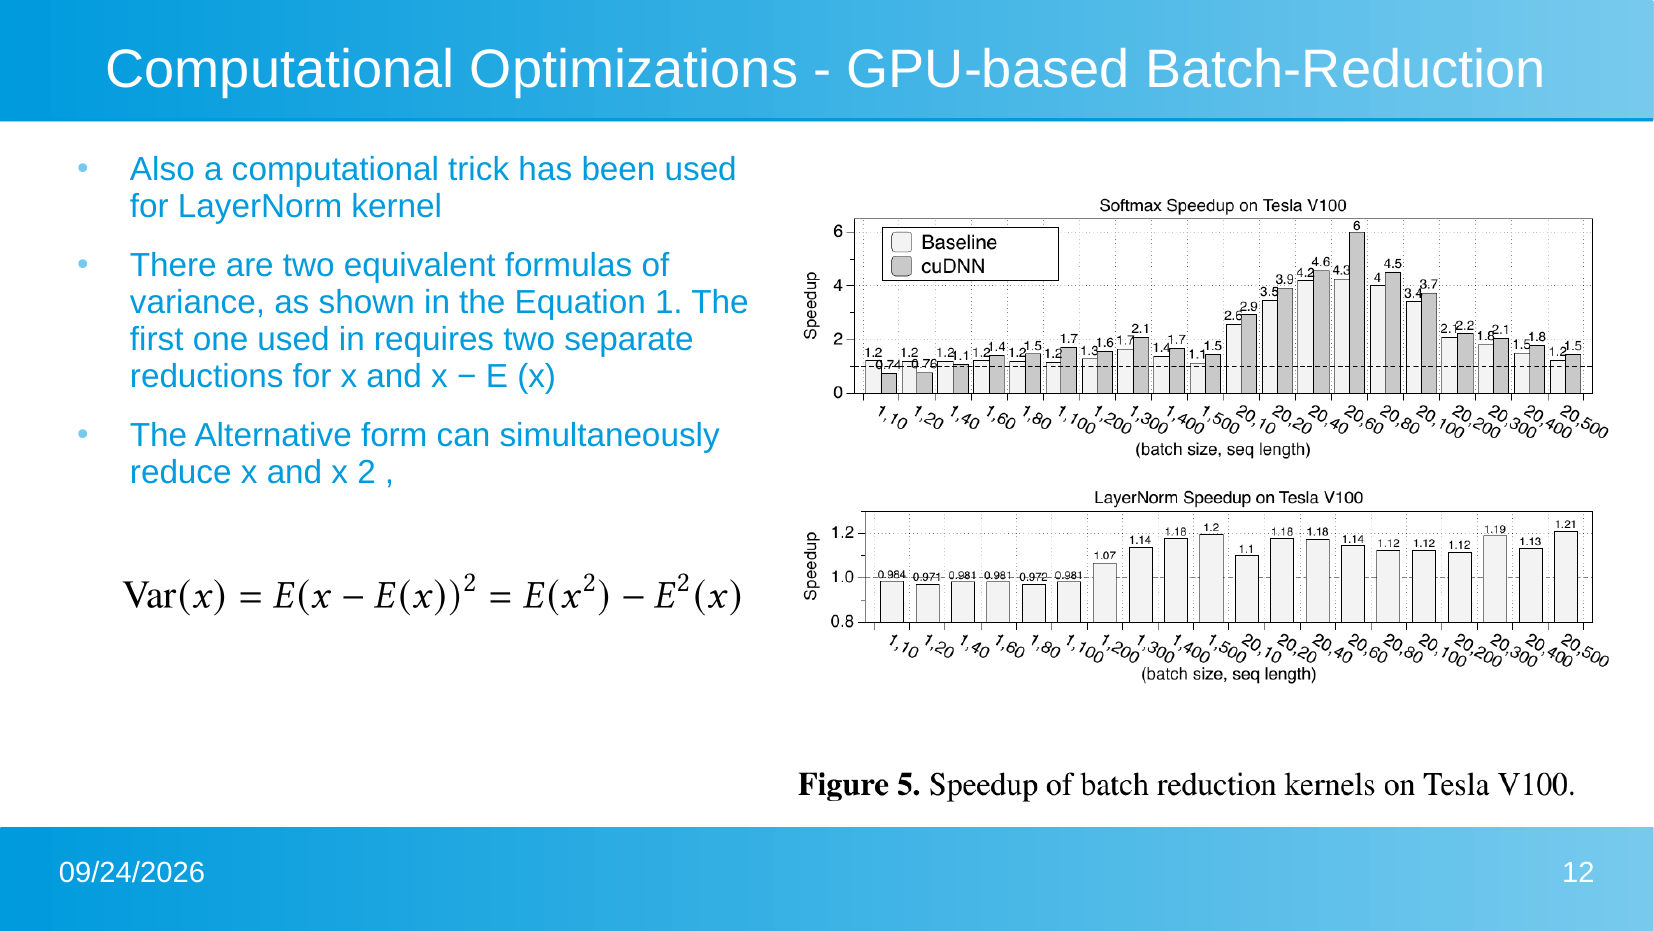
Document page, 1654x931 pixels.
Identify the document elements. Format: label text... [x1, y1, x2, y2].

title Computational Optimizations - GPU-based Batch-Reduction [59, 29, 1595, 108]
picture [782, 177, 1613, 810]
picture [116, 562, 751, 625]
list Also a computational trick has been used for LayerNorm kernel There are two equivalent formulas of variance, as shown in the Equation 1. The first one used in requires two separate reductions for x and x − E (x) The Alternative form can simultaneously reduce x and x 2 , [59, 150, 751, 741]
